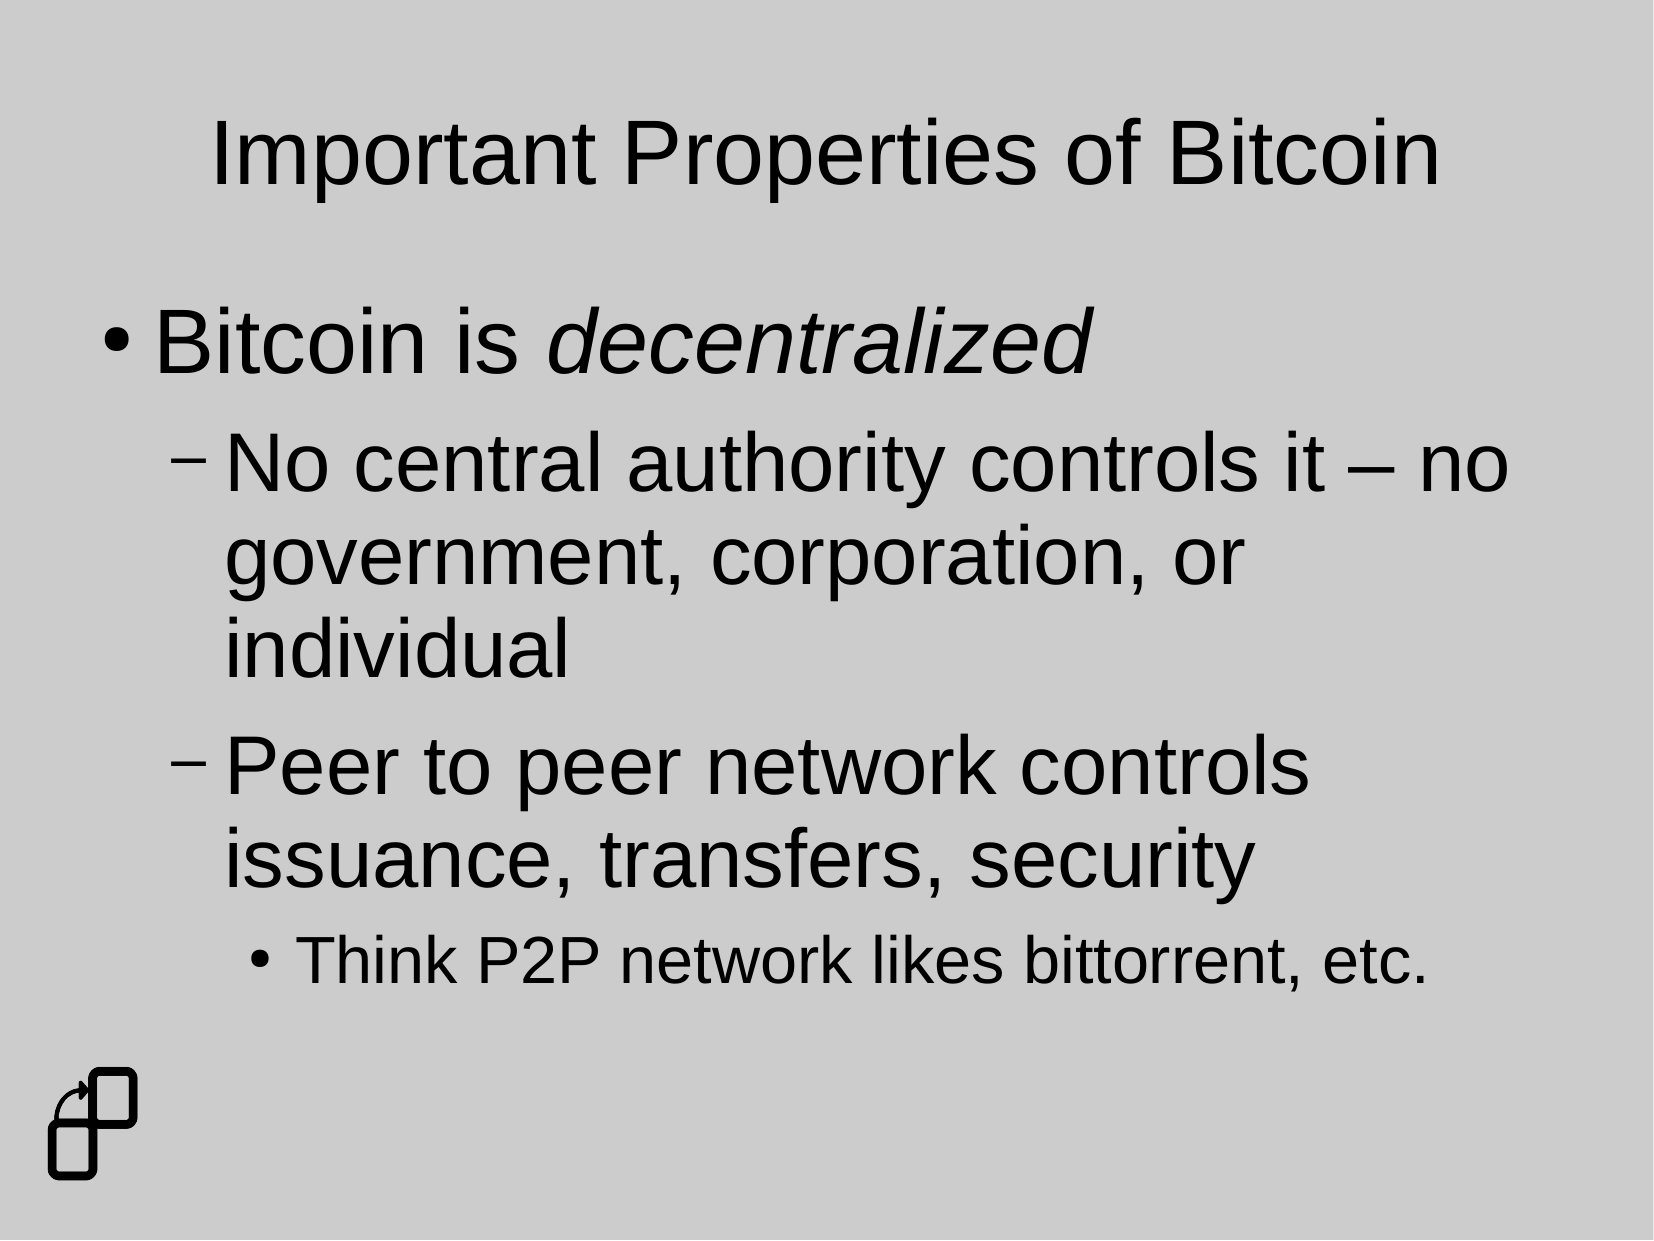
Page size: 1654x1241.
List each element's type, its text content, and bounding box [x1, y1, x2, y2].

picture [30, 1062, 153, 1186]
title Important Properties of Bitcoin [82, 49, 1571, 257]
list Bitcoin is decentralized No central authority controls it – no government, corporation, or individual Peer to peer network controls issuance, transfers, security Think P2P network likes bittorrent, etc. [82, 290, 1571, 1010]
